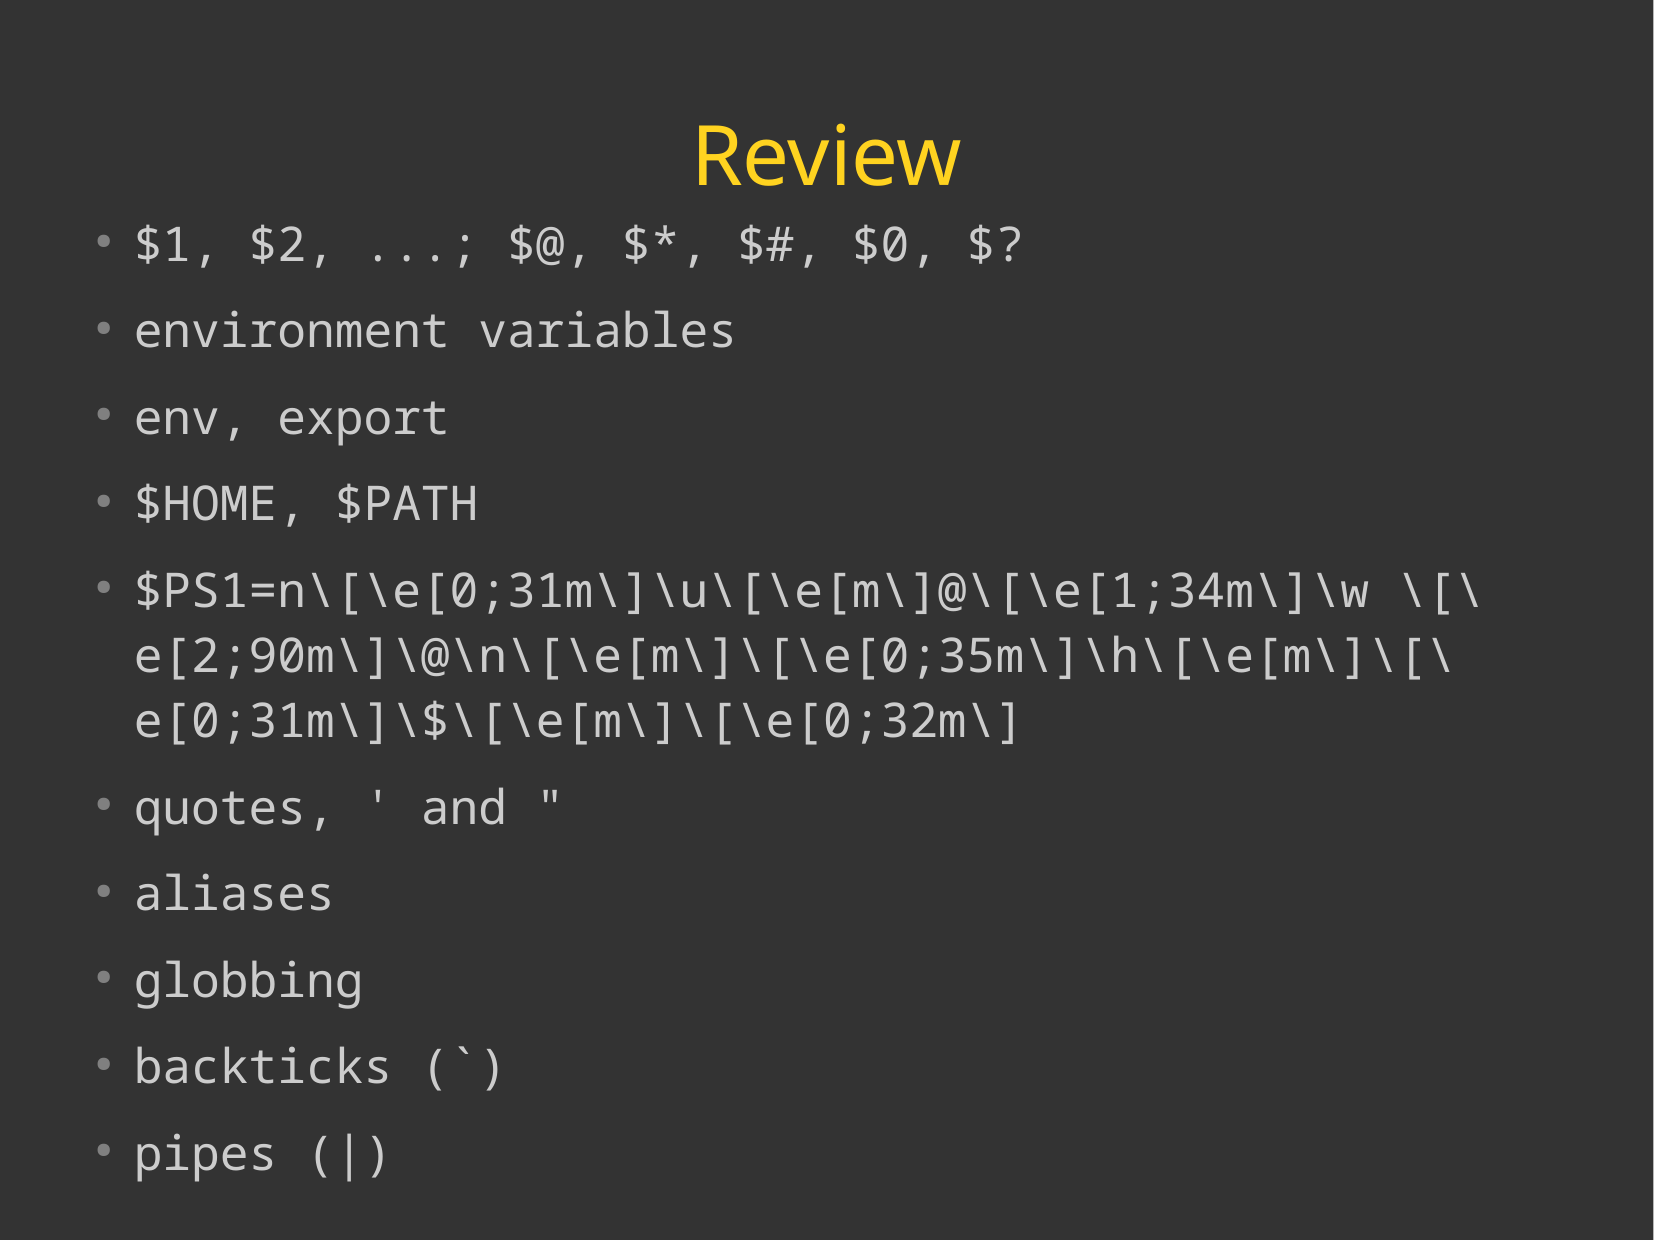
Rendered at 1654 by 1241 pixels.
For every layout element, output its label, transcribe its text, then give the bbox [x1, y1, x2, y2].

title Review [82, 49, 1571, 210]
list $1, $2, ...; $@, $*, $#, $0, $? environment variables env, export $HOME, $PATH $PS1=n\[\e[0;31m\]\u\[\e[m\]@\[\e[1;34m\]\w \[\e[2;90m\]\@\n\[\e[m\]\[\e[0;35m\]\h\[\e[m\]\[\e[0;31m\]\$\[\e[m\]\[\e[0;32m\] quotes, ' and " aliases globbing backticks (`) pipes (|) [82, 210, 1591, 1186]
